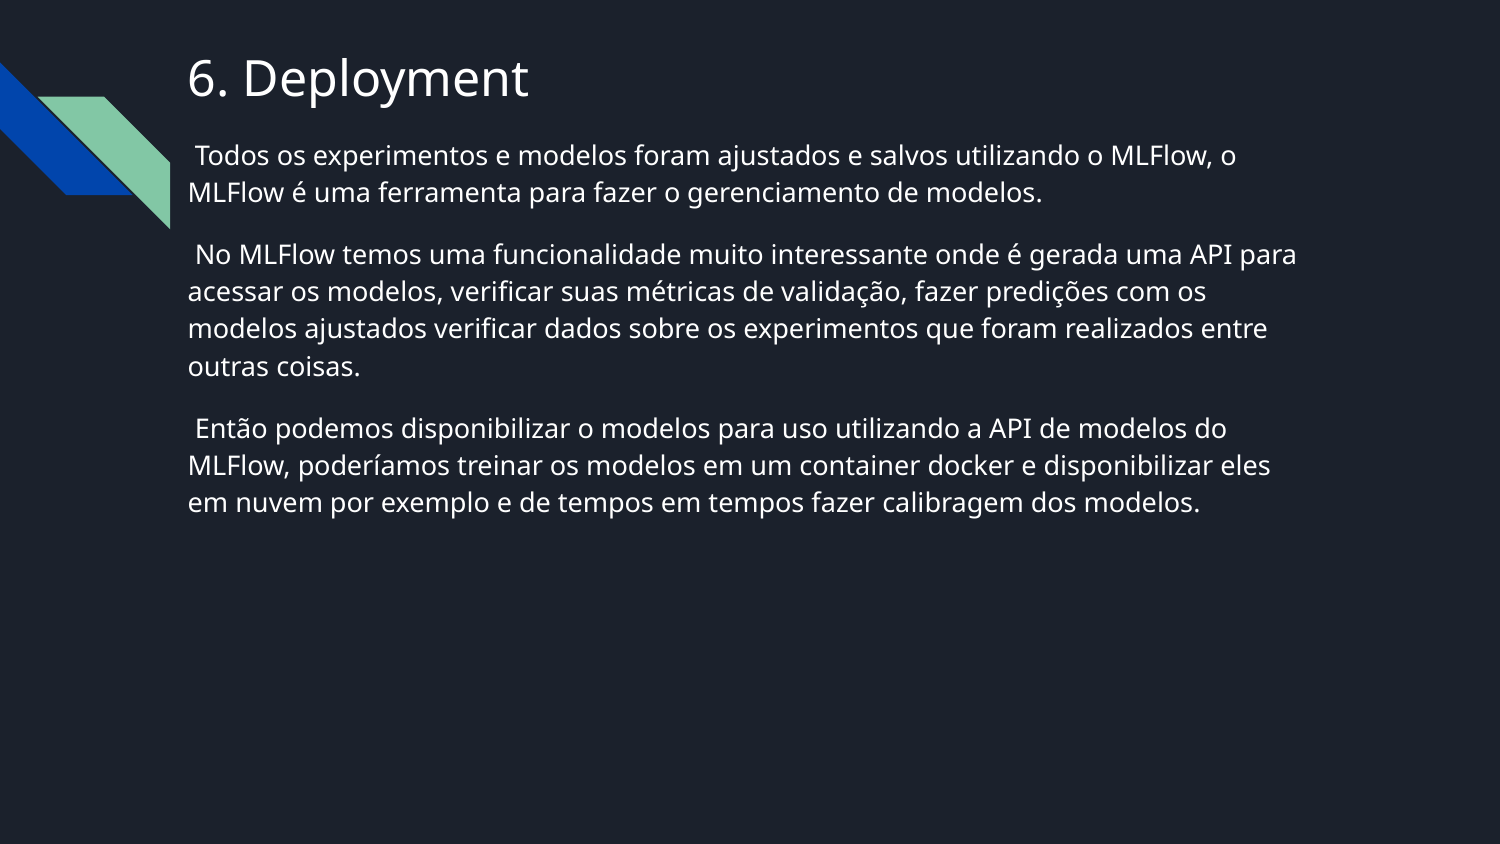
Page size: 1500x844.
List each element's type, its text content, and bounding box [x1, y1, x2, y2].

list Todos os experimentos e modelos foram ajustados e salvos utilizando o MLFlow, o MLFlow é uma ferramenta para fazer o gerenciamento de modelos. No MLFlow temos uma funcionalidade muito interessante onde é gerada uma API para acessar os modelos, verificar suas métricas de validação, fazer predições com os modelos ajustados verificar dados sobre os experimentos que foram realizados entre outras coisas. Então podemos disponibilizar o modelos para uso utilizando a API de modelos do MLFlow, poderíamos treinar os modelos em um container docker e disponibilizar eles em nuvem por exemplo e de tempos em tempos fazer calibragem dos modelos. [172, 118, 1328, 596]
title 6. Deployment [172, 31, 1328, 118]
